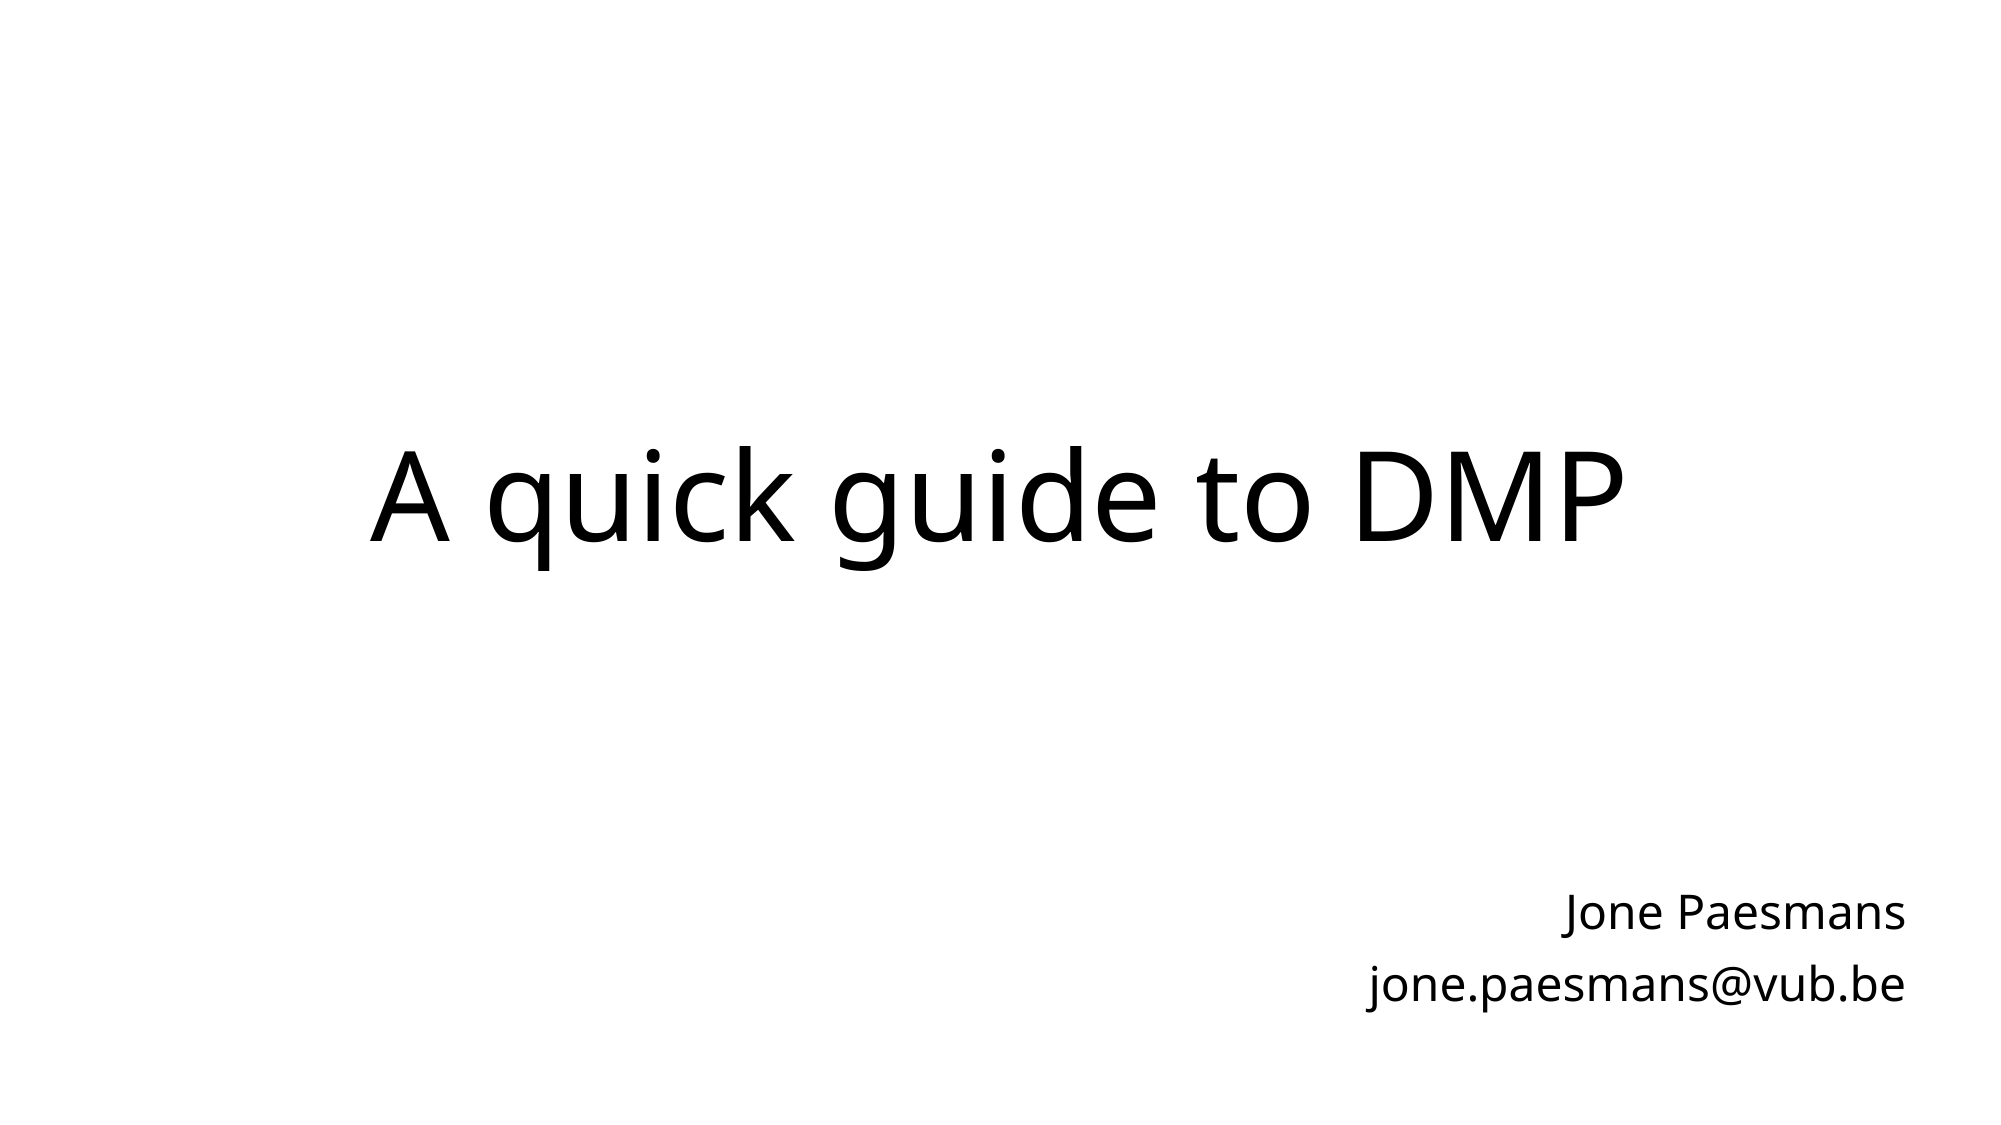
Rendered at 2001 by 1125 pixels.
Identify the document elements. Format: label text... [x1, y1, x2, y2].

subtitle Jone Paesmans jone.paesmans@vub.be [1353, 880, 1943, 1034]
title A quick guide to DMP [249, 184, 1750, 576]
